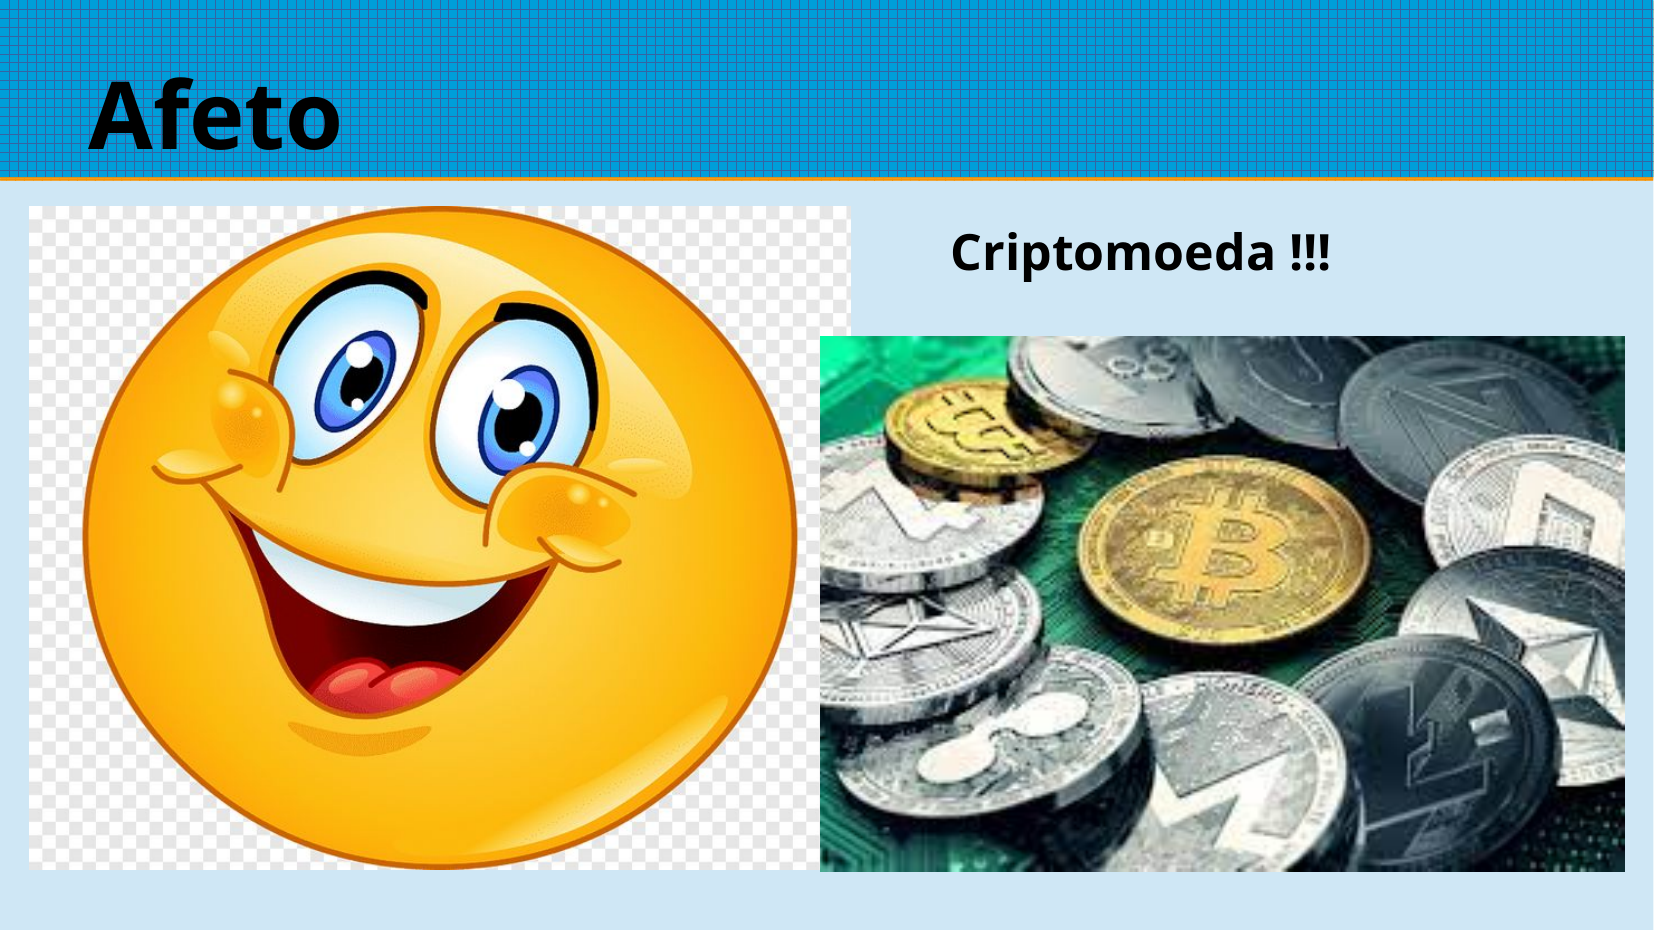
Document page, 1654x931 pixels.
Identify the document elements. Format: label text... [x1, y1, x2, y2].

title Afeto [88, 14, 1565, 178]
picture [29, 206, 1625, 872]
text_box Criptomoeda !!! [944, 215, 1506, 287]
